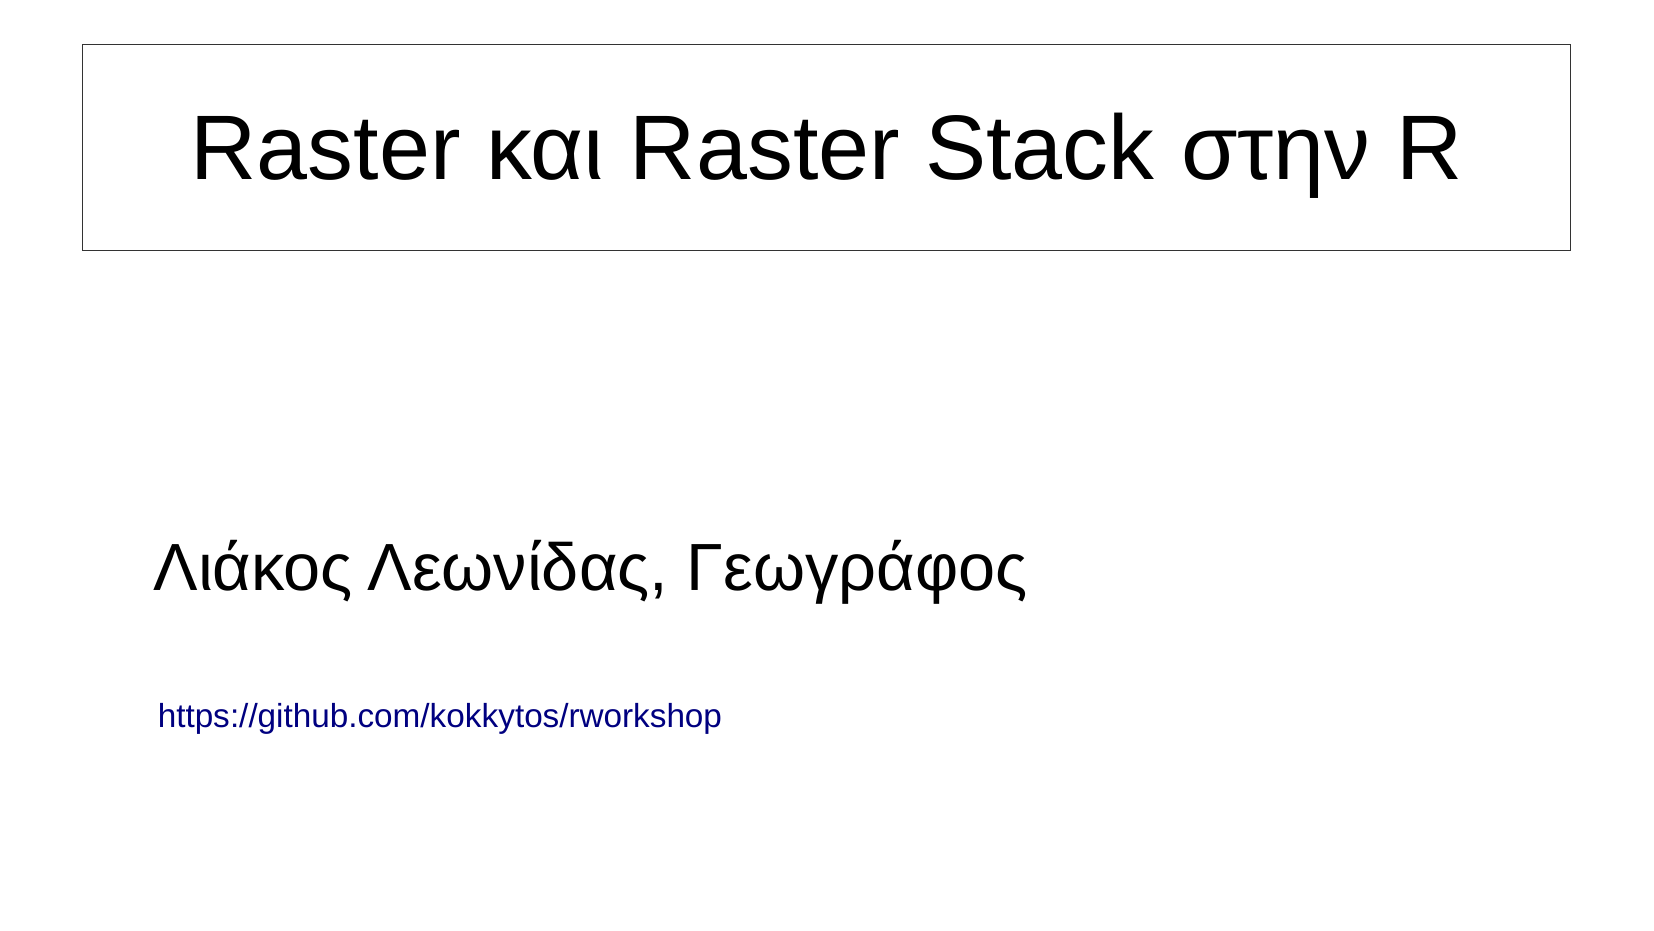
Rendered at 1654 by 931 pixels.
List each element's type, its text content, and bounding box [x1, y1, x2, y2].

list Λιάκος Λεωνίδας, Γεωγράφος [82, 217, 1571, 631]
title Raster και Raster Stack στην R [82, 44, 1571, 217]
text_box https://github.com/kokkytos/rworkshop [143, 690, 856, 796]
